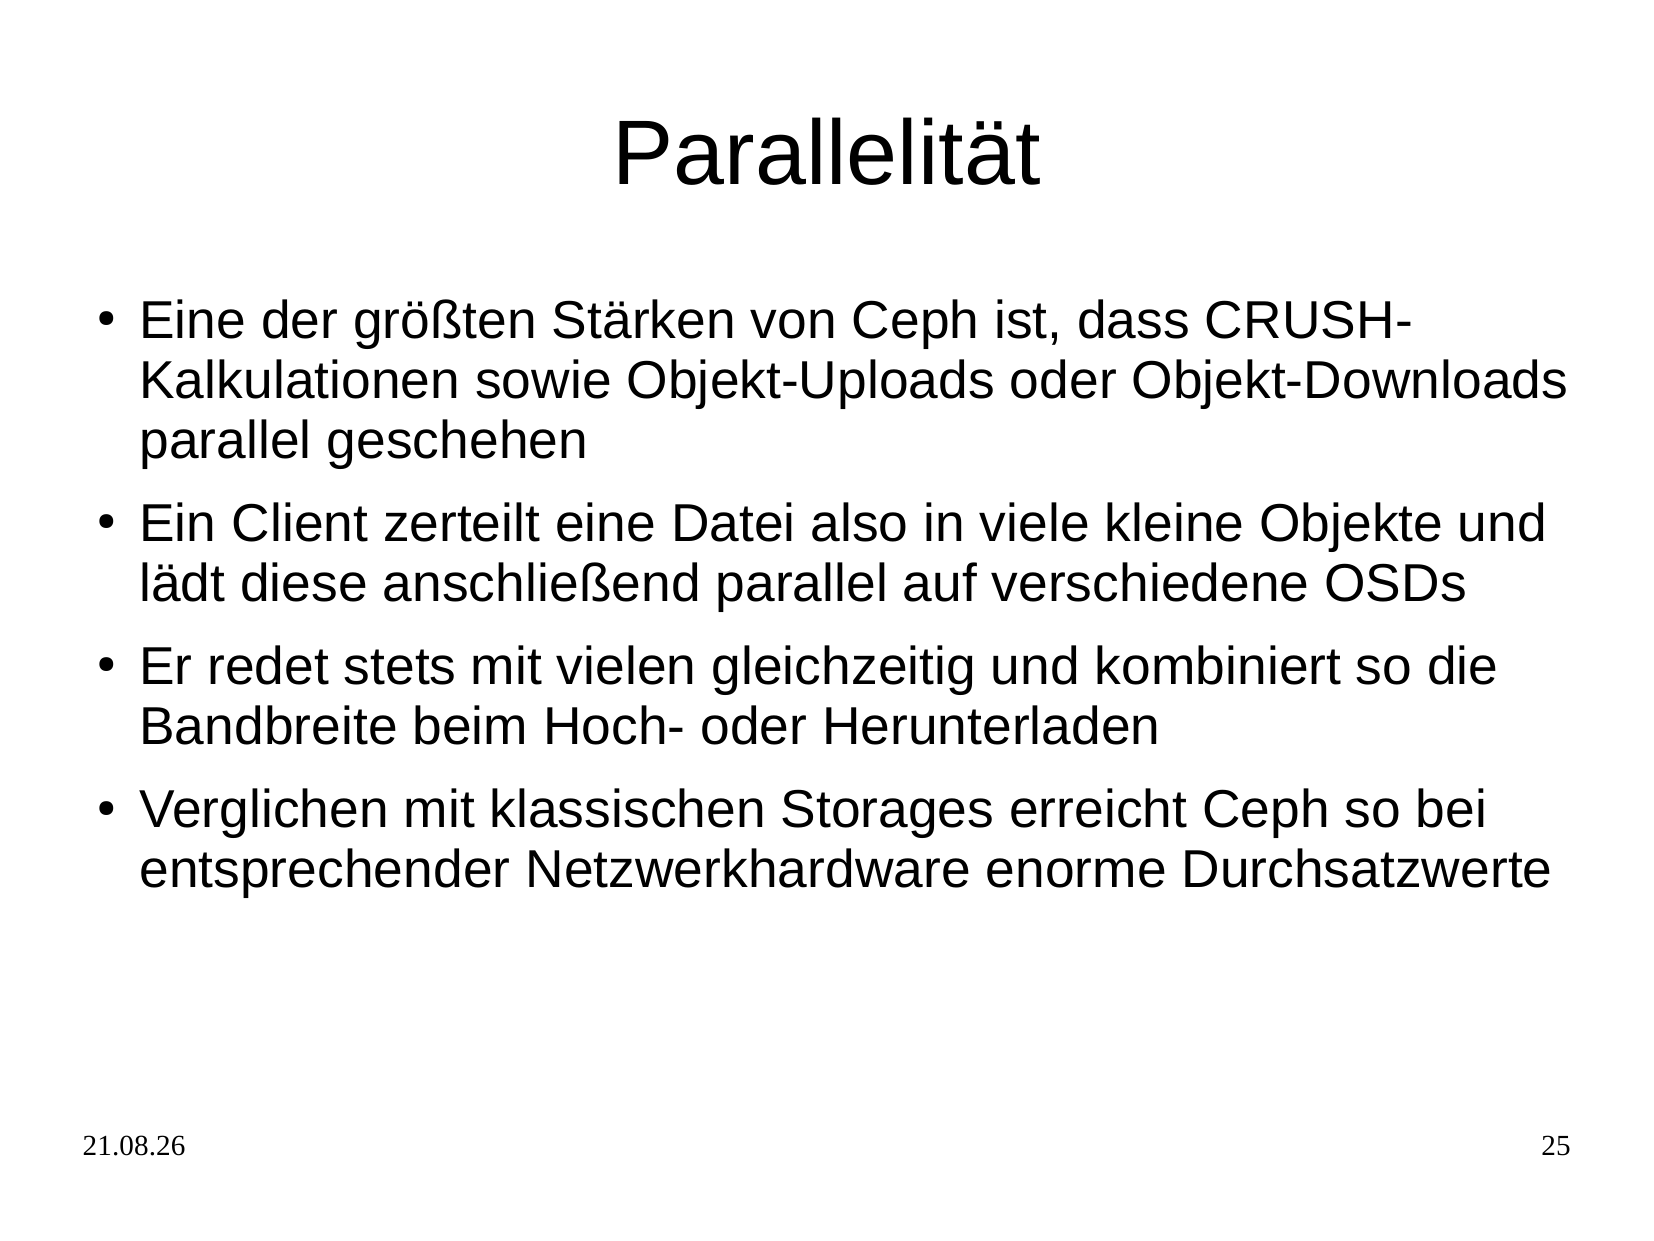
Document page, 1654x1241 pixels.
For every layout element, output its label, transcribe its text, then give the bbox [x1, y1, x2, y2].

list Eine der größten Stärken von Ceph ist, dass CRUSH-Kalkulationen sowie Objekt-Uploads oder Objekt-Downloads parallel geschehen Ein Client zerteilt eine Datei also in viele kleine Objekte und lädt diese anschließend parallel auf verschiedene OSDs Er redet stets mit vielen gleichzeitig und kombiniert so die Bandbreite beim Hoch- oder Herunterladen Verglichen mit klassischen Storages erreicht Ceph so bei entsprechender Netzwerkhardware enorme Durchsatzwerte [82, 290, 1571, 1010]
title Parallelität [82, 49, 1571, 257]
